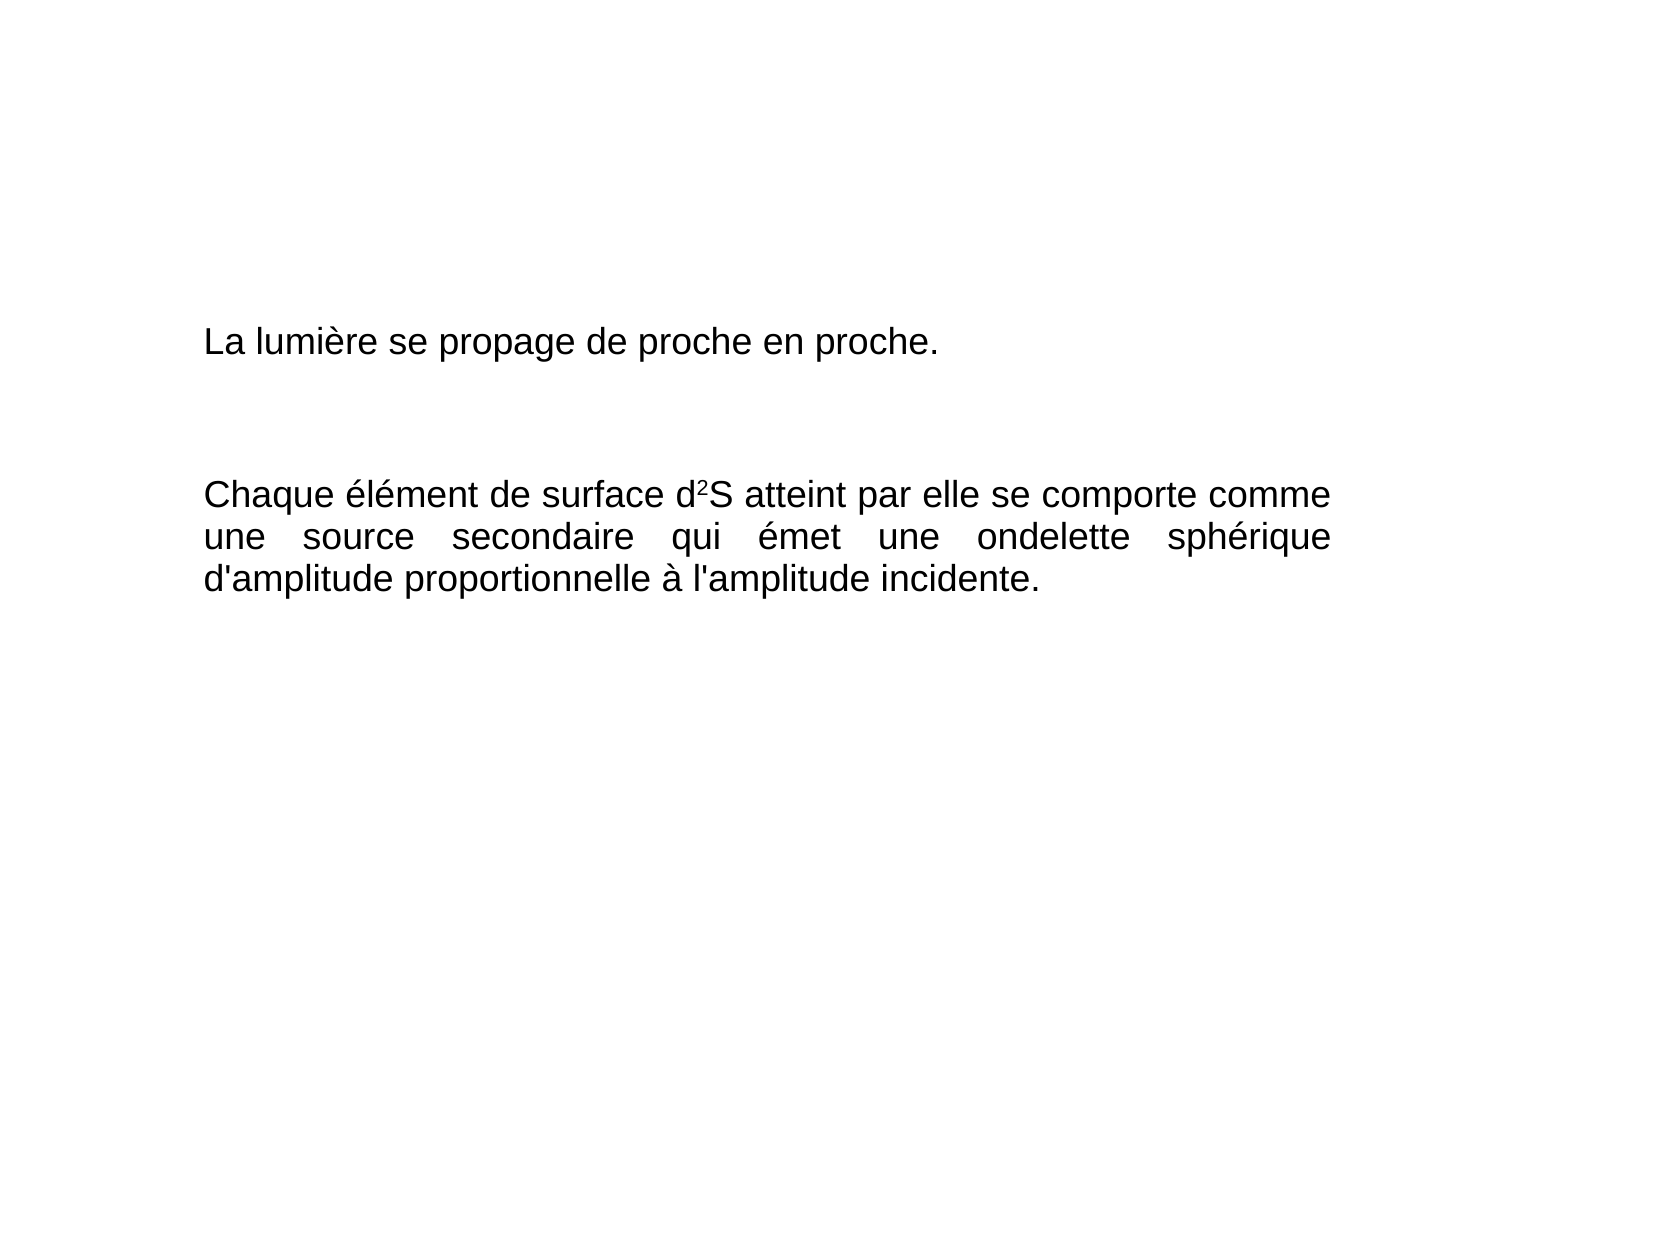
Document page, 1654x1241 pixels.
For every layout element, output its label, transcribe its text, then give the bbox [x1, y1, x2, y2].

text_box La lumière se propage de proche en proche. [188, 313, 1347, 371]
text_box Chaque élément de surface d2S atteint par elle se comporte comme une source secondaire qui émet une ondelette sphérique d'amplitude proportionnelle à l'amplitude incidente. [188, 466, 1347, 610]
